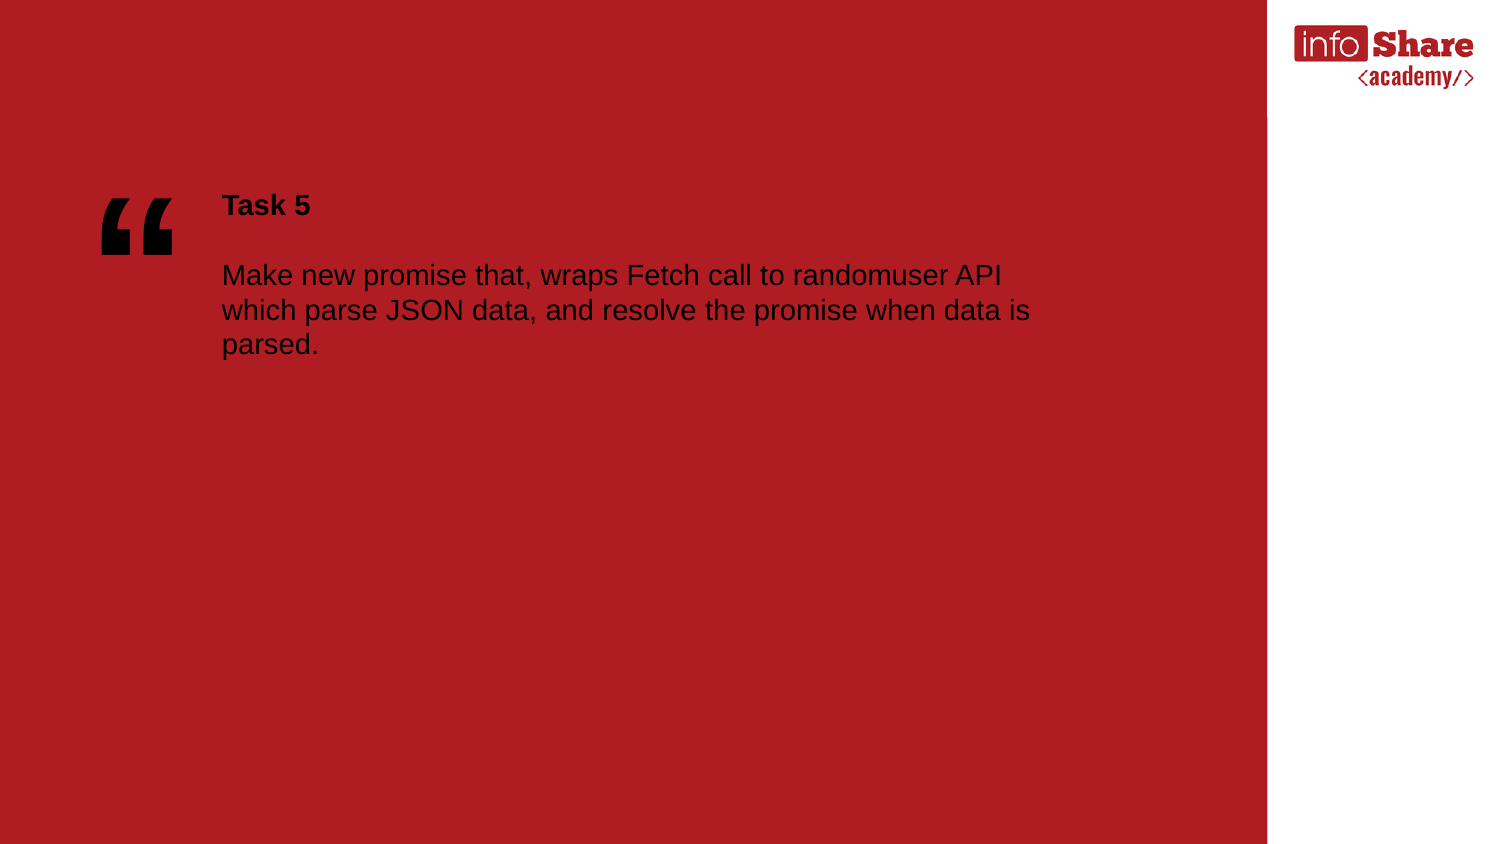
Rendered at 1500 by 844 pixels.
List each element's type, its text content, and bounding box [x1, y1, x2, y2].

list Task 5 Make new promise that, wraps Fetch call to randomuser API which parse JSON data, and resolve the promise when data is parsed. [206, 170, 1094, 717]
picture [1267, 0, 1500, 117]
